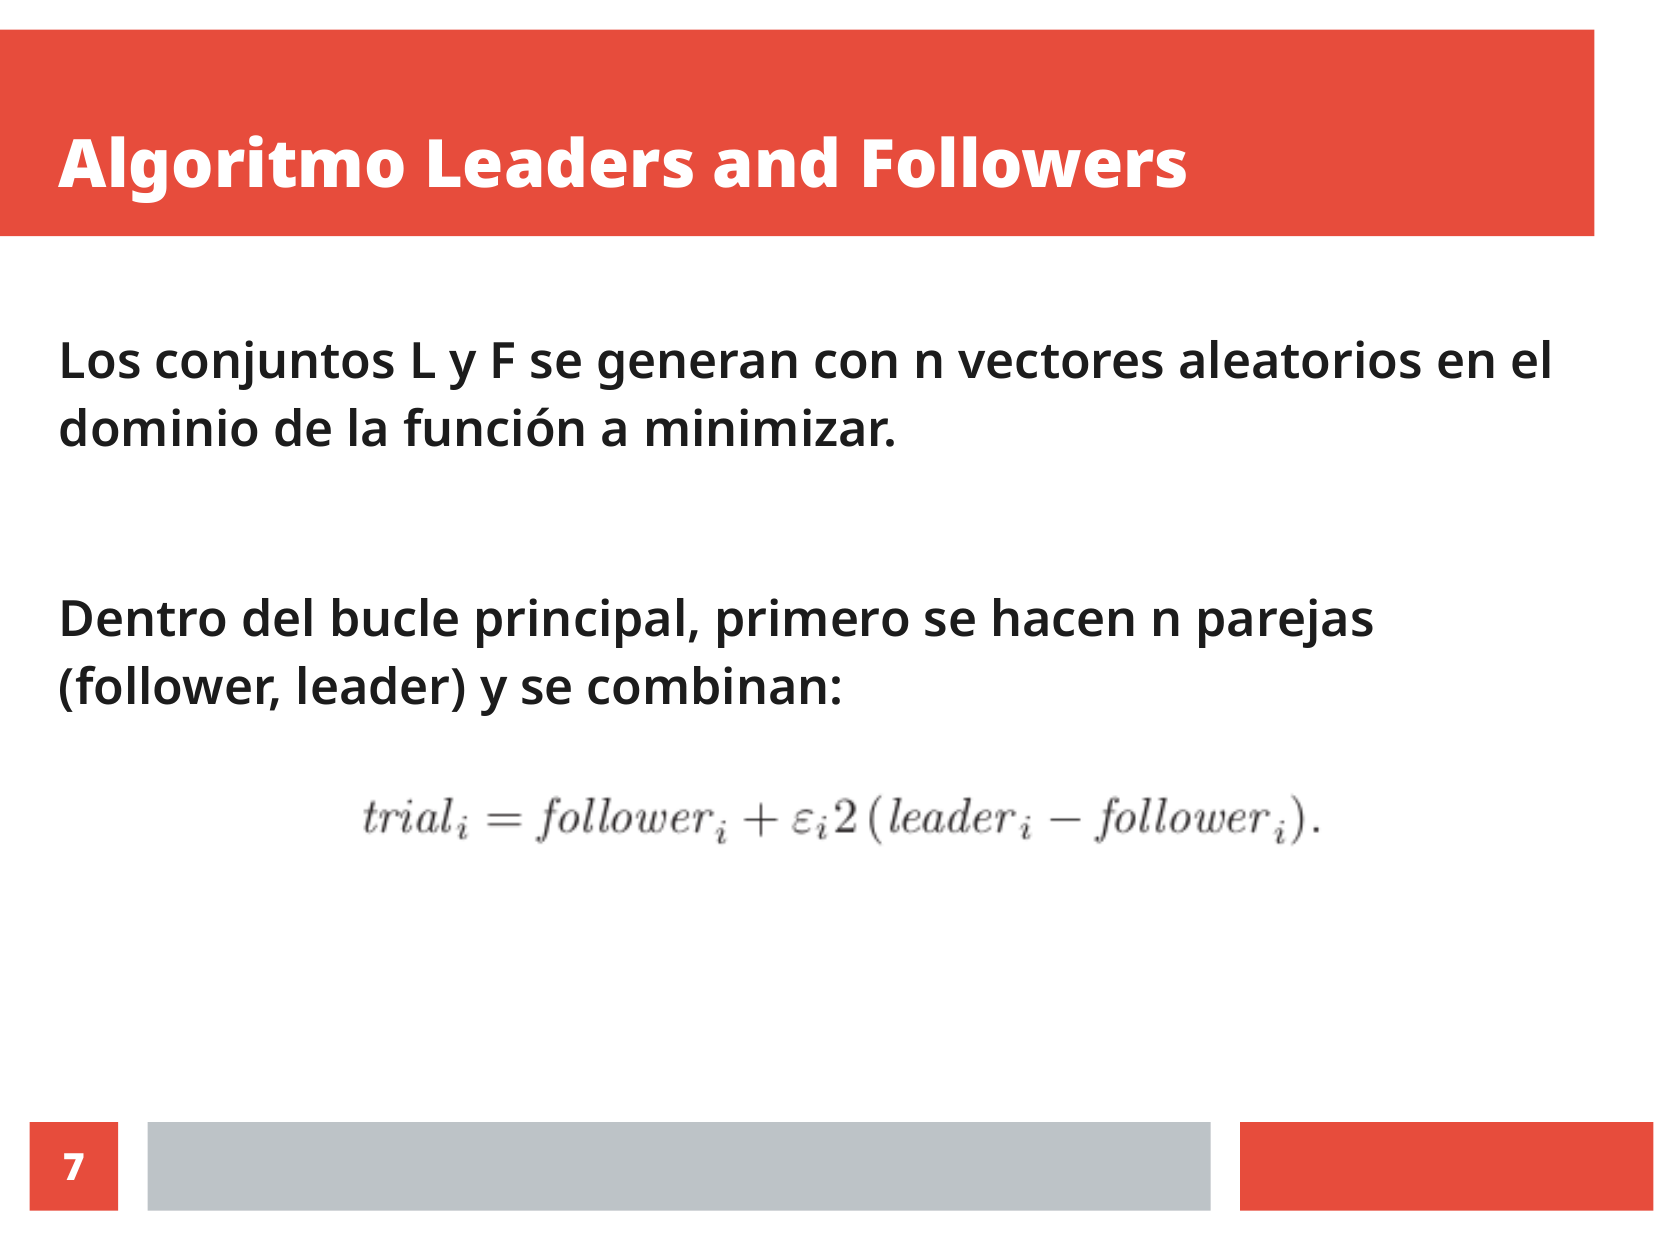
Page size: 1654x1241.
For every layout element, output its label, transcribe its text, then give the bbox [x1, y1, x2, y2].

title Algoritmo Leaders and Followers [59, 59, 1595, 207]
picture [330, 762, 1358, 875]
list Los conjuntos L y F se generan con n vectores aleatorios en el dominio de la función a minimizar. Dentro del bucle principal, primero se hacen n parejas (follower, leader) y se combinan: [59, 324, 1565, 1093]
